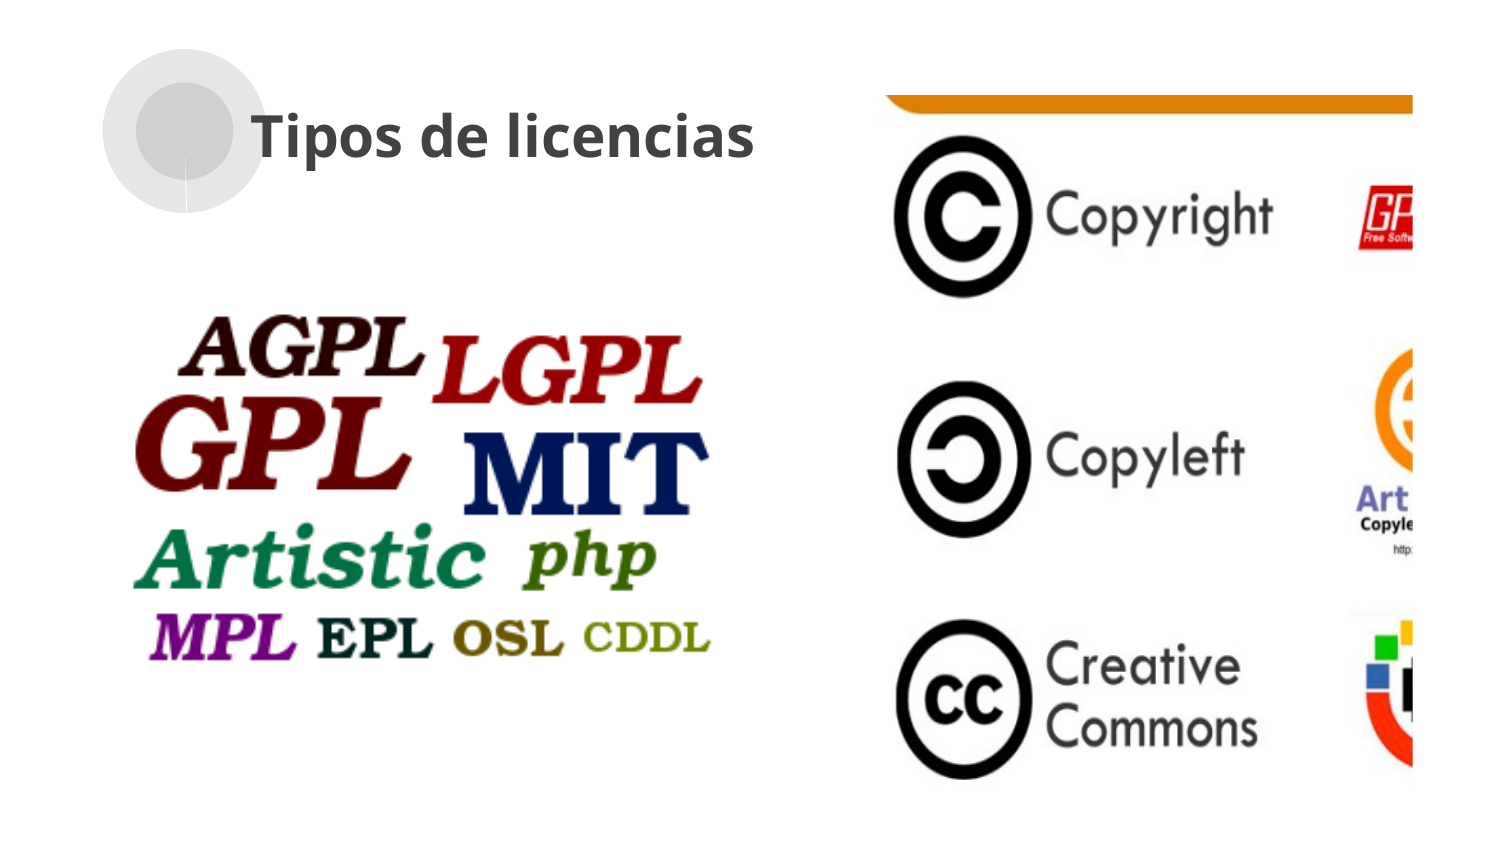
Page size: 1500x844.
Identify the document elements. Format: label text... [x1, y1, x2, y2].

picture [113, 311, 745, 667]
picture [878, 95, 1413, 792]
title Tipos de licencias [235, 83, 1389, 248]
